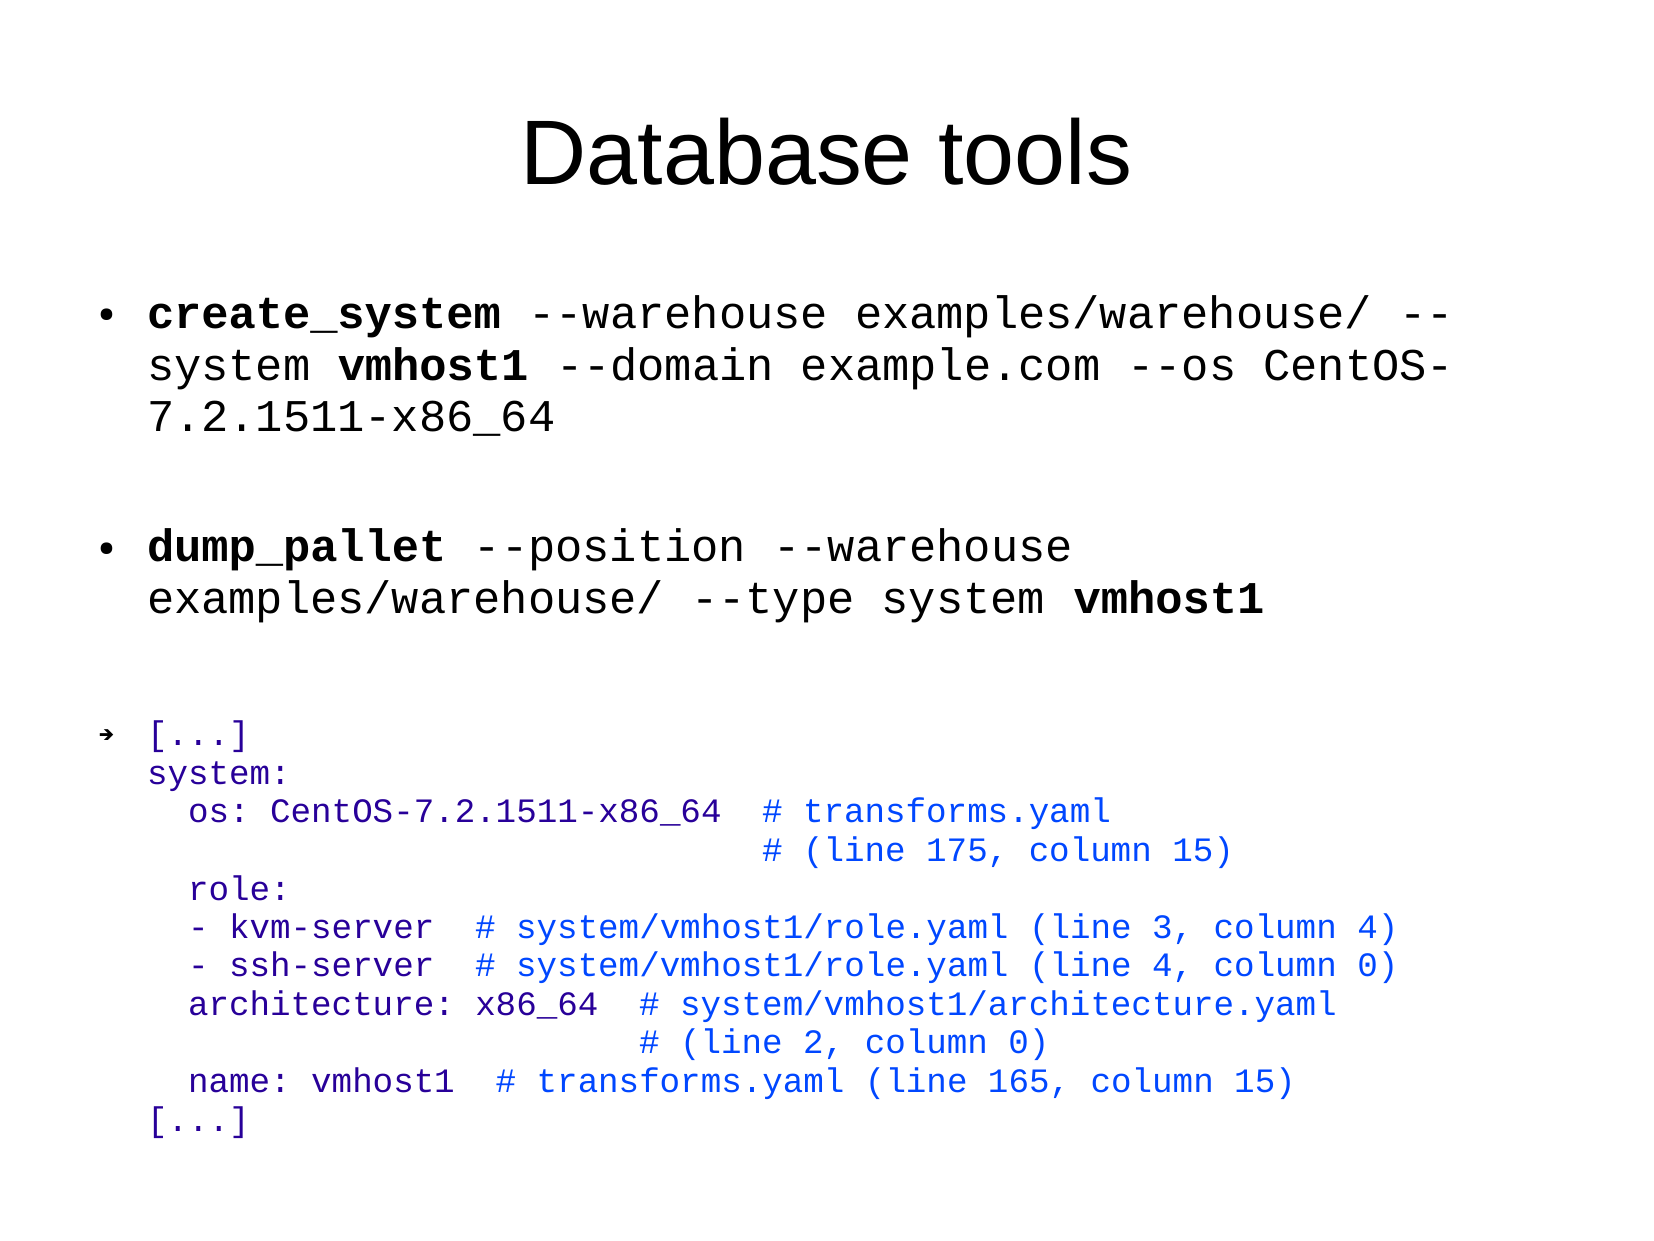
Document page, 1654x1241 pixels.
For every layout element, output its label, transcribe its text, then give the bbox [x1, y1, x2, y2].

list create_system --warehouse examples/warehouse/ --system vmhost1 --domain example.com --os CentOS-7.2.1511-x86_64 dump_pallet --position --warehouse examples/warehouse/ --type system vmhost1 [...] system: os: CentOS-7.2.1511-x86_64 # transforms.yaml # (line 175, column 15) role: - kvm-server # system/vmhost1/role.yaml (line 3, column 4) - ssh-server # system/vmhost1/role.yaml (line 4, column 0) architecture: x86_64 # system/vmhost1/architecture.yaml # (line 2, column 0) name: vmhost1 # transforms.yaml (line 165, column 15) [...] [82, 290, 1619, 1146]
title Database tools [82, 49, 1571, 257]
